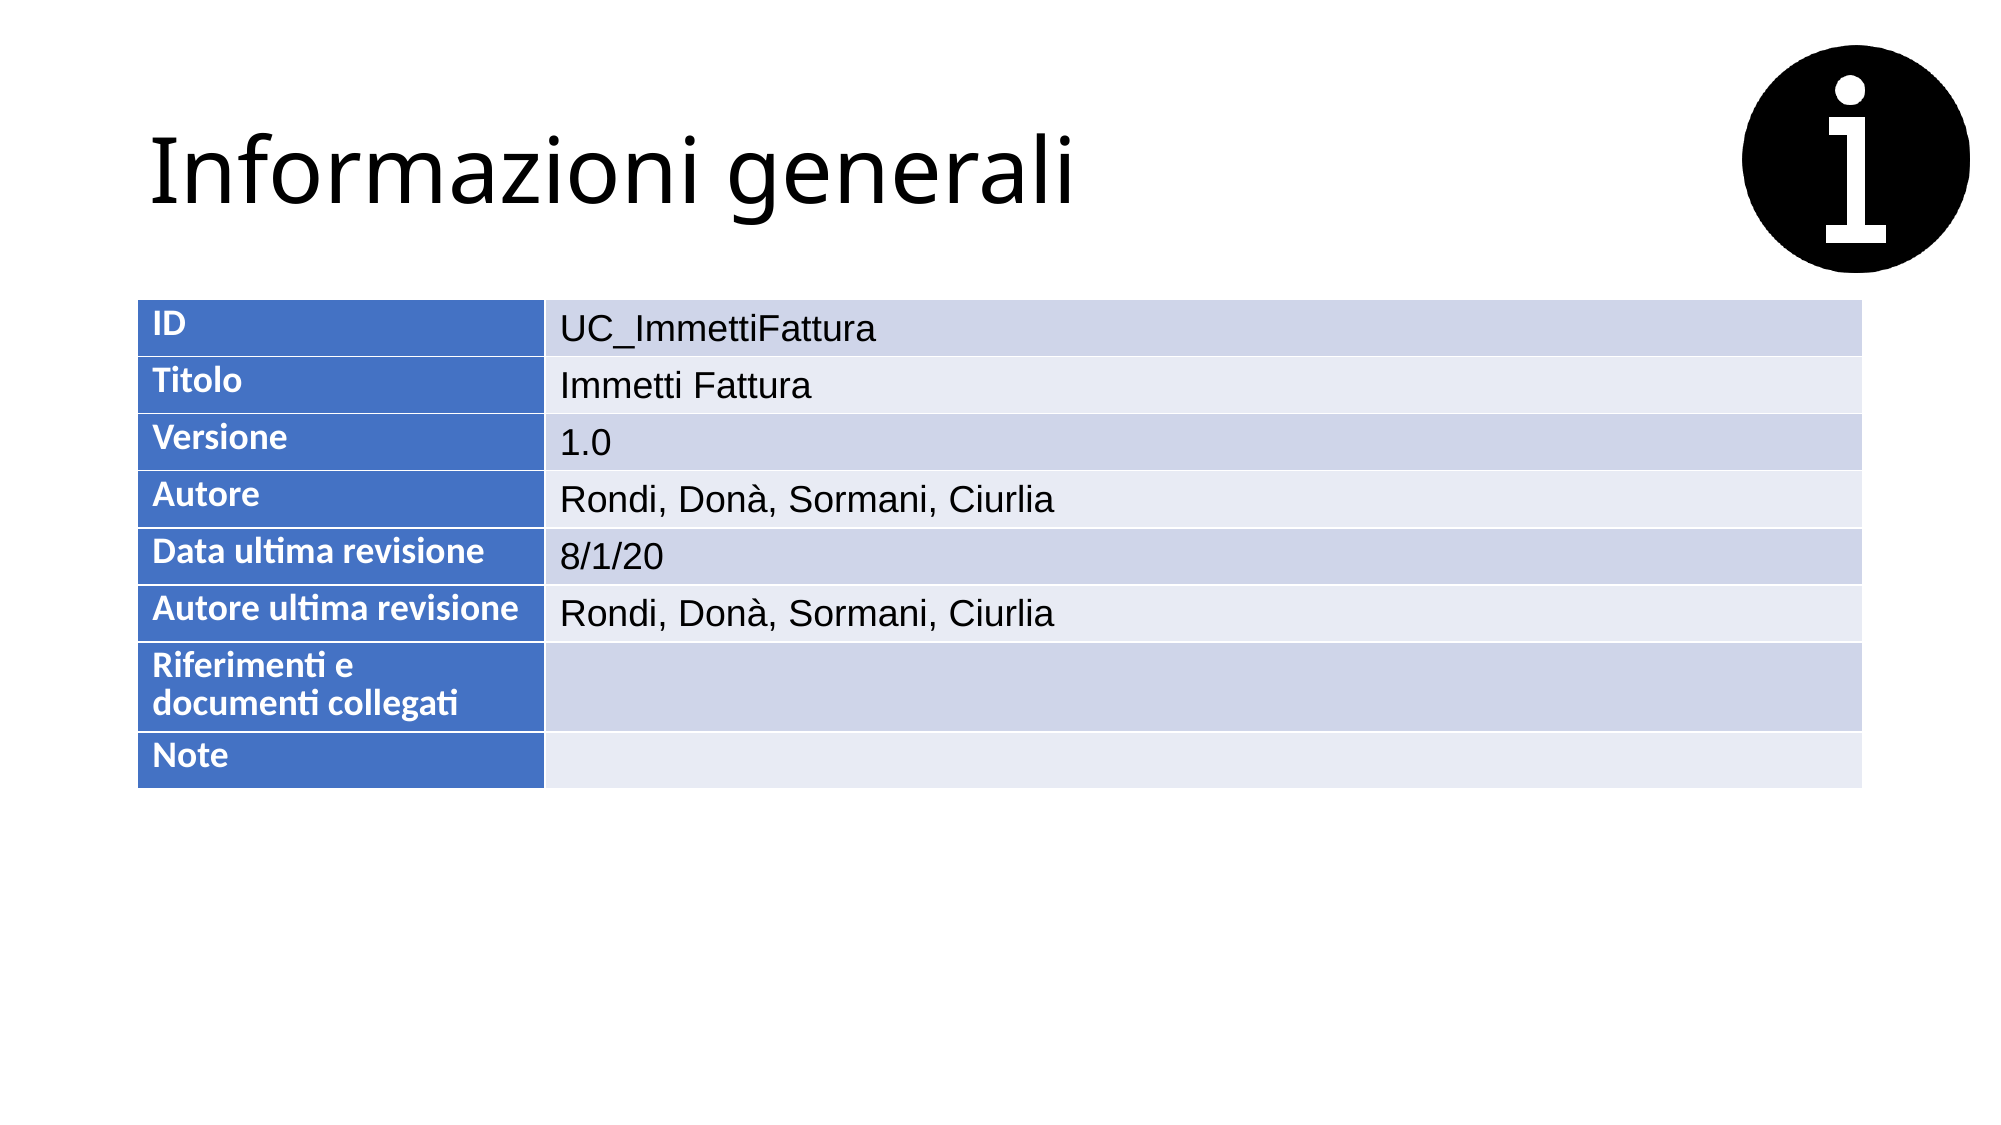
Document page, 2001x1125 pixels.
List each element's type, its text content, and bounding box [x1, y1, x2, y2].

table_cell Versione [138, 414, 544, 470]
table_header ID [138, 300, 544, 356]
table_cell Note [138, 733, 544, 788]
table_header UC_ImmettiFattura [546, 300, 1862, 356]
table_cell Data ultima revisione [138, 529, 544, 584]
picture [1712, 15, 2000, 303]
title Informazioni generali [134, 64, 1712, 283]
table_cell 1.0 [546, 414, 1862, 470]
table_cell Riferimenti e documenti collegati [138, 643, 544, 731]
table_cell Autore [138, 471, 544, 527]
table_cell Titolo [138, 357, 544, 413]
table_cell Rondi, Donà, Sormani, Ciurlia [546, 586, 1862, 641]
table_cell Autore ultima revisione [138, 586, 544, 641]
table_cell [546, 643, 1862, 731]
table_cell [546, 733, 1862, 788]
table_cell Rondi, Donà, Sormani, Ciurlia [546, 471, 1862, 527]
table_cell Immetti Fattura [546, 357, 1862, 413]
table_cell 8/1/20 [546, 529, 1862, 584]
